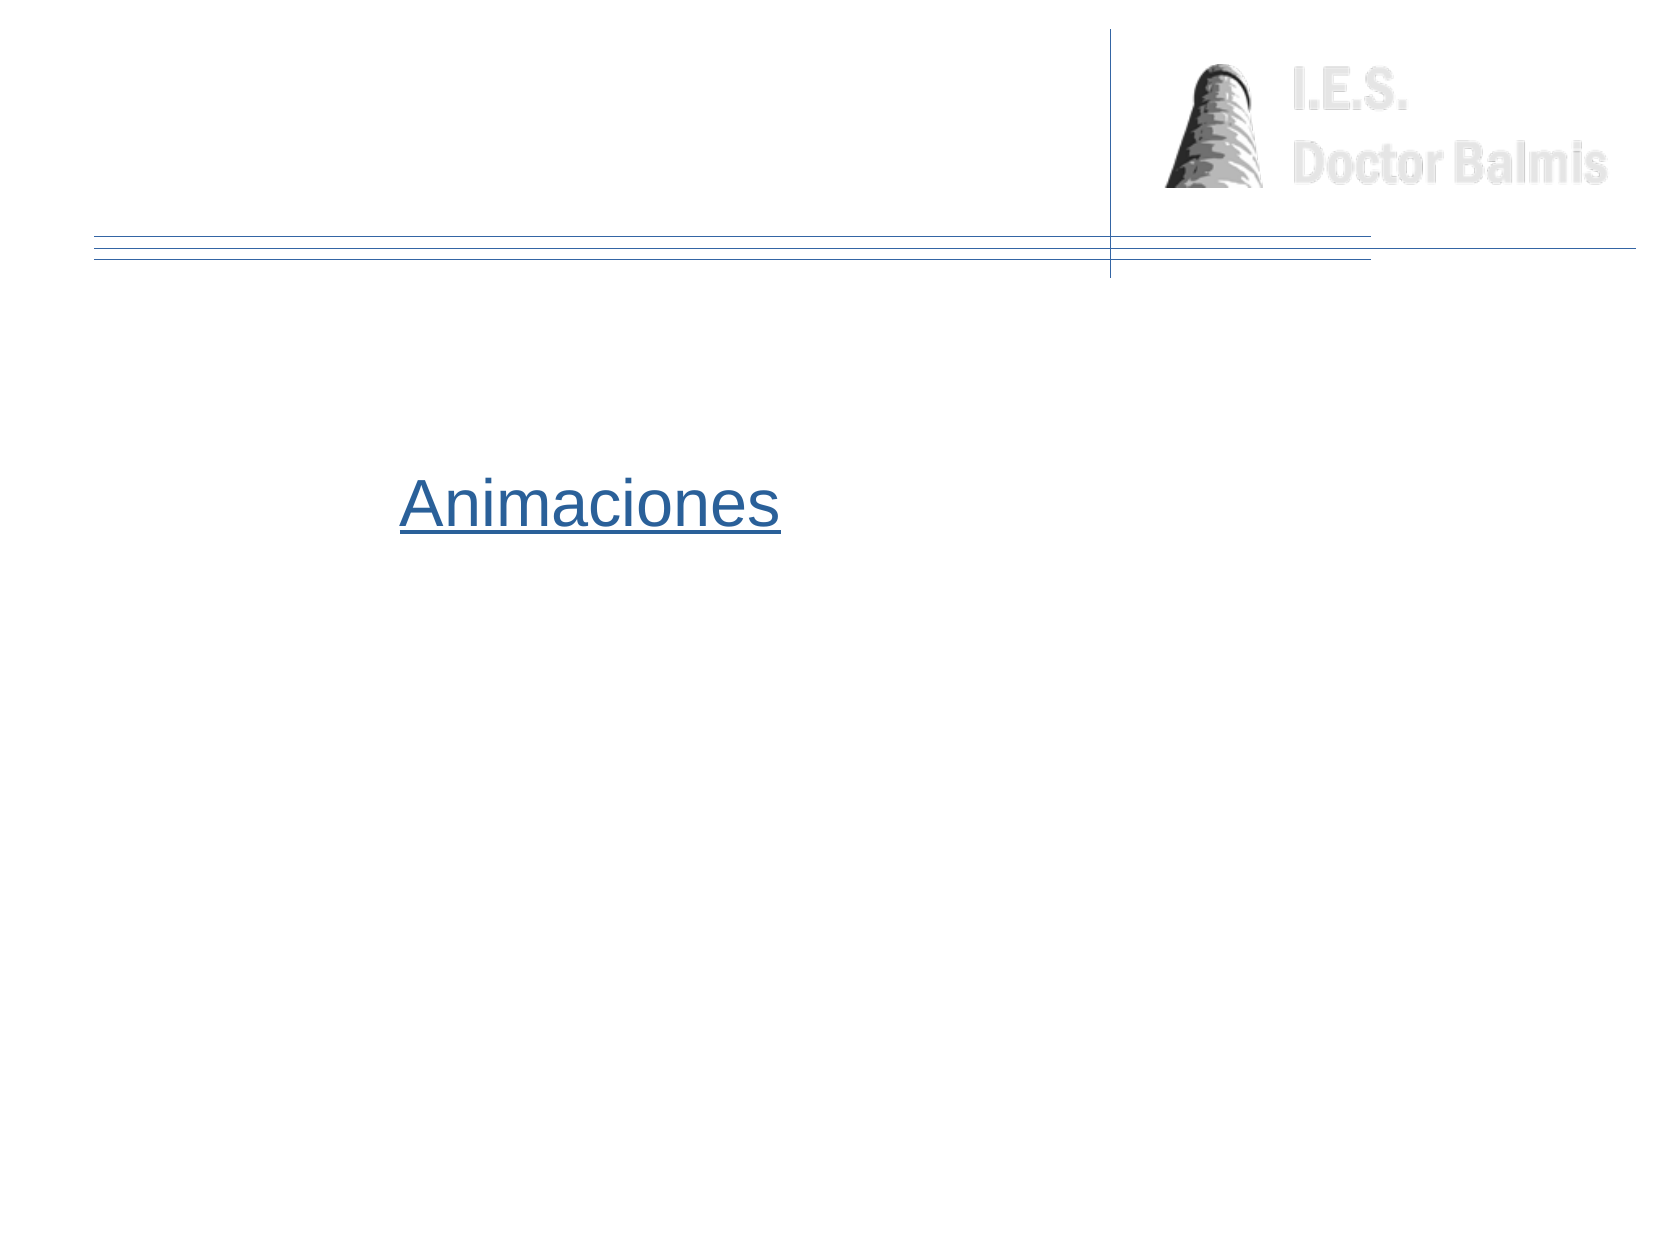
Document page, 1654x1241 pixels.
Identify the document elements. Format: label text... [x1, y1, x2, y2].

subtitle Animaciones [118, 23, 1063, 984]
picture [1133, 64, 1619, 188]
